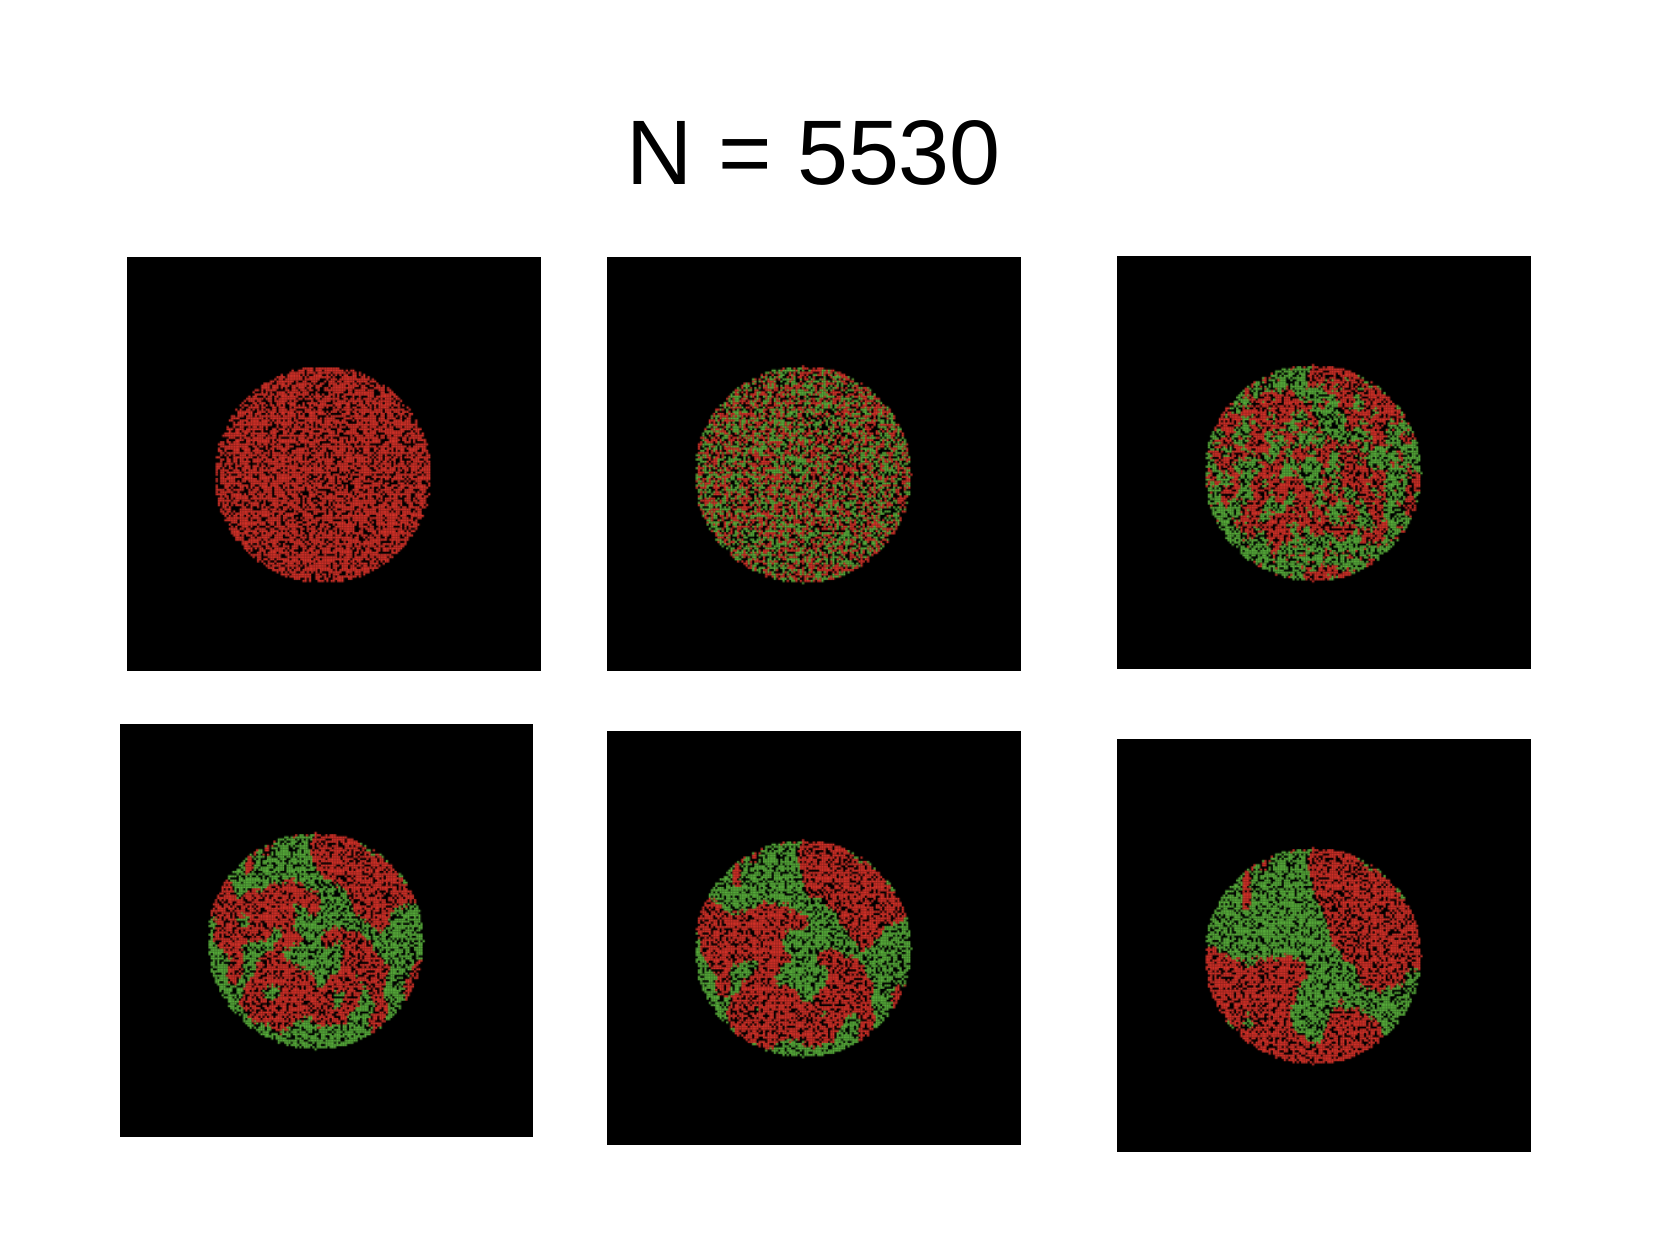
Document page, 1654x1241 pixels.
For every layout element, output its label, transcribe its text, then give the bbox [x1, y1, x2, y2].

title N = 5530 [82, 49, 1571, 257]
picture [1117, 256, 1531, 669]
picture [607, 257, 1021, 671]
picture [1117, 739, 1531, 1152]
picture [607, 731, 1021, 1145]
picture [120, 724, 533, 1137]
picture [127, 257, 541, 671]
